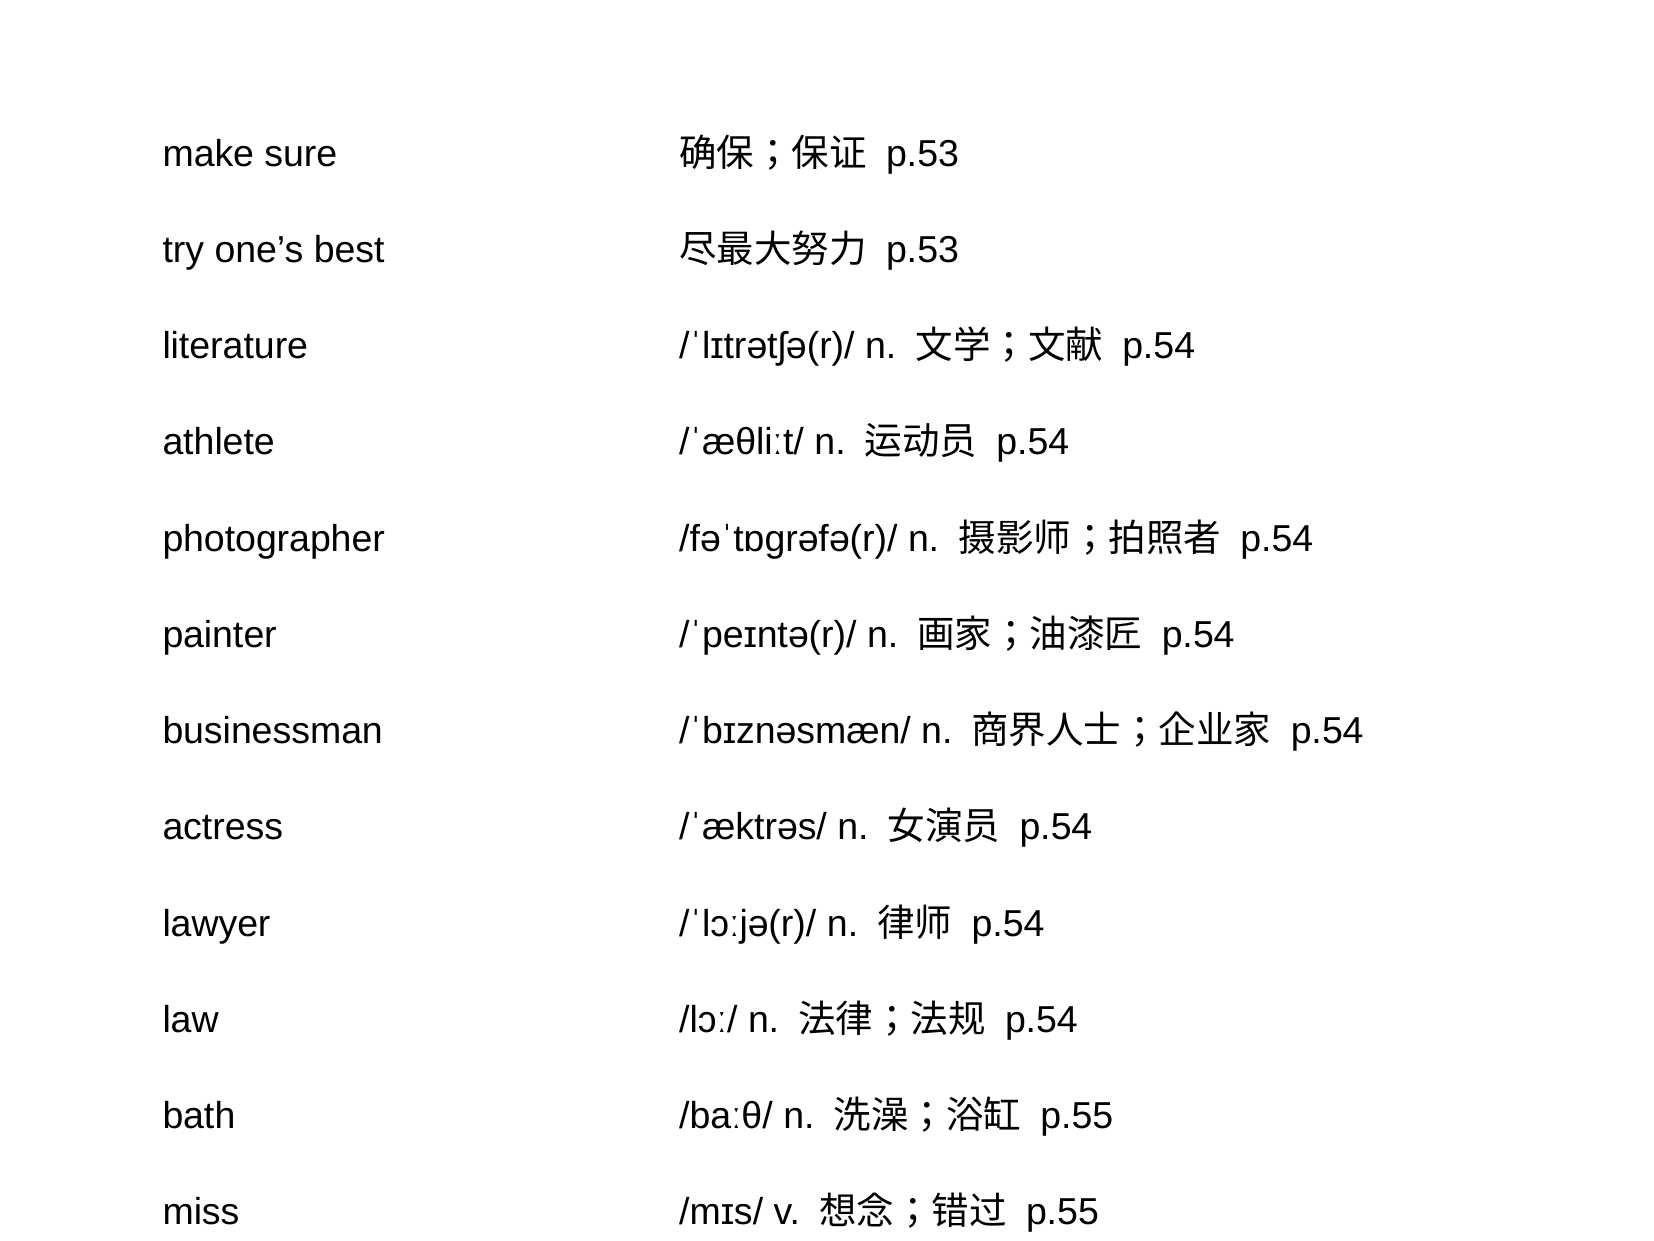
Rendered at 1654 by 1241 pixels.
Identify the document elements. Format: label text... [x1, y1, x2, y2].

text_box make sure 确保；保证 p.53 try one’s best 尽最大努力 p.53 literature /ˈlɪtrətʃə(r)/ n. 文学；文献 p.54 athlete /ˈæθliːt/ n. 运动员 p.54 photographer /fəˈtɒɡrəfə(r)/ n. 摄影师；拍照者 p.54 painter /ˈpeɪntə(r)/ n. 画家；油漆匠 p.54 businessman /ˈbɪznəsmæn/ n. 商界人士；企业家 p.54 actress /ˈæktrəs/ n. 女演员 p.54 lawyer /ˈlɔːjə(r)/ n. 律师 p.54 law /lɔː/ n. 法律；法规 p.54 bath /baːθ/ n. 洗澡；浴缸 p.55 miss /mɪs/ v. 想念；错过 p.55 be tired of 对……感到厌倦 p.55 [147, 115, 1541, 1182]
